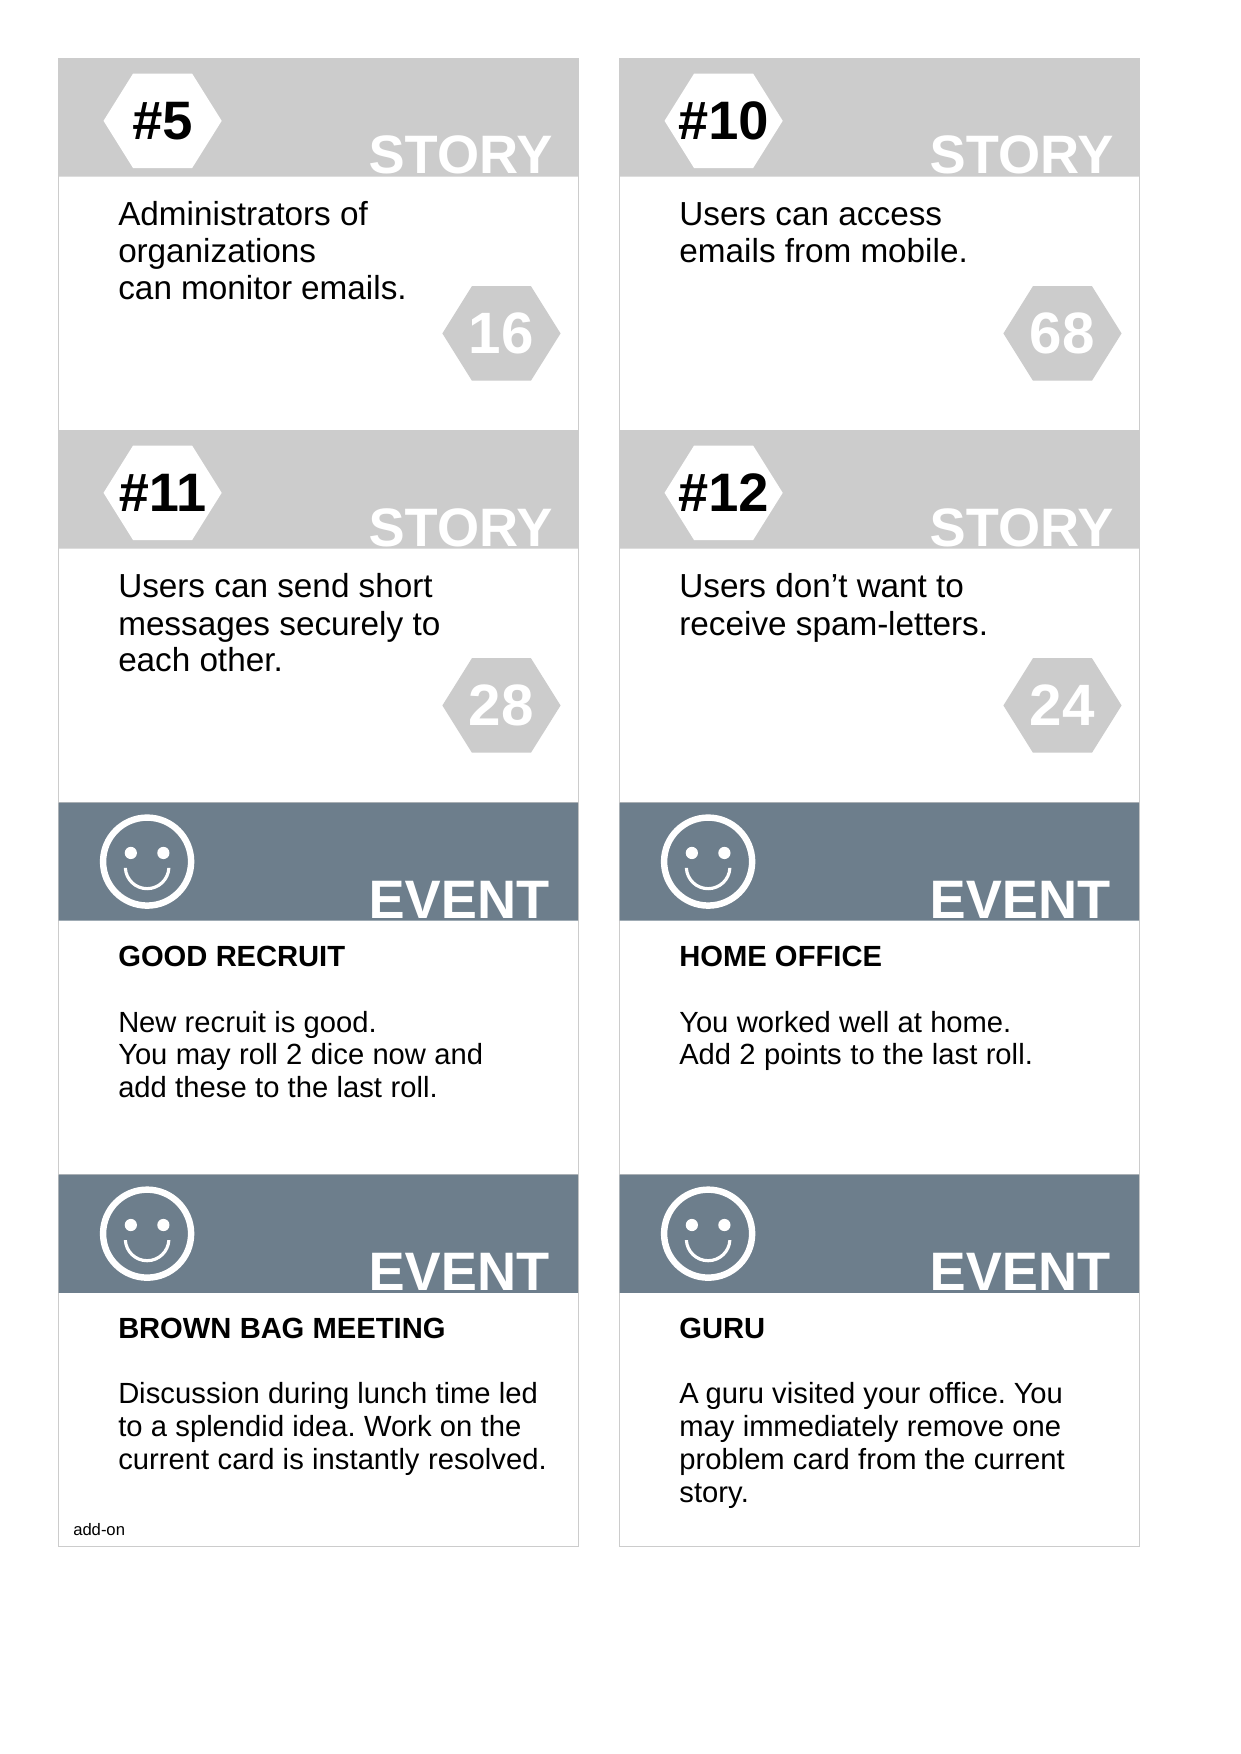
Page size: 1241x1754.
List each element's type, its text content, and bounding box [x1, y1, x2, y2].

text_box 28 [512, 690, 522, 701]
text_box 68 [1015, 286, 1122, 381]
text_box Users can send short messages securely to each other. [103, 560, 509, 688]
text_box 16 [453, 286, 561, 381]
text_box STORY [353, 489, 579, 567]
text_box 28 [511, 707, 523, 720]
text_box 16 [512, 333, 523, 347]
text_box Users don’t want to receive spam-letters. [664, 560, 1070, 650]
text_box STORY [914, 489, 1140, 567]
text_box [58, 58, 579, 1547]
text_box Users can access emails from mobile. [664, 188, 1034, 353]
text_box #11 [103, 445, 222, 541]
text_box EVENT [353, 1233, 569, 1311]
text_box #5 [103, 73, 222, 169]
text_box [619, 58, 1140, 1547]
text_box GURU A guru visited your office. You may immediately remove one problem card from the current story. [664, 1304, 1094, 1517]
text_box Administrators of organizations can monitor emails. [103, 188, 509, 351]
text_box #10 [664, 73, 783, 169]
text_box GOOD RECRUIT New recruit is good. You may roll 2 dice now and add these to the last roll. [103, 932, 509, 1145]
text_box 24 [1003, 658, 1122, 753]
text_box BROWN BAG MEETING Discussion during lunch time led to a splendid idea. Work on the current card is instantly resolved. [103, 1304, 569, 1517]
text_box EVENT [914, 861, 1130, 939]
text_box EVENT [914, 1233, 1130, 1311]
text_box HOME OFFICE You worked well at home. Add 2 points to the last roll. [664, 932, 1070, 1080]
text_box EVENT [353, 861, 569, 939]
text_box #12 [664, 445, 783, 541]
text_box STORY [353, 117, 579, 195]
text_box 28 [442, 658, 561, 753]
text_box add-on [58, 1513, 201, 1547]
text_box 68 [1040, 333, 1051, 347]
text_box STORY [914, 117, 1140, 195]
